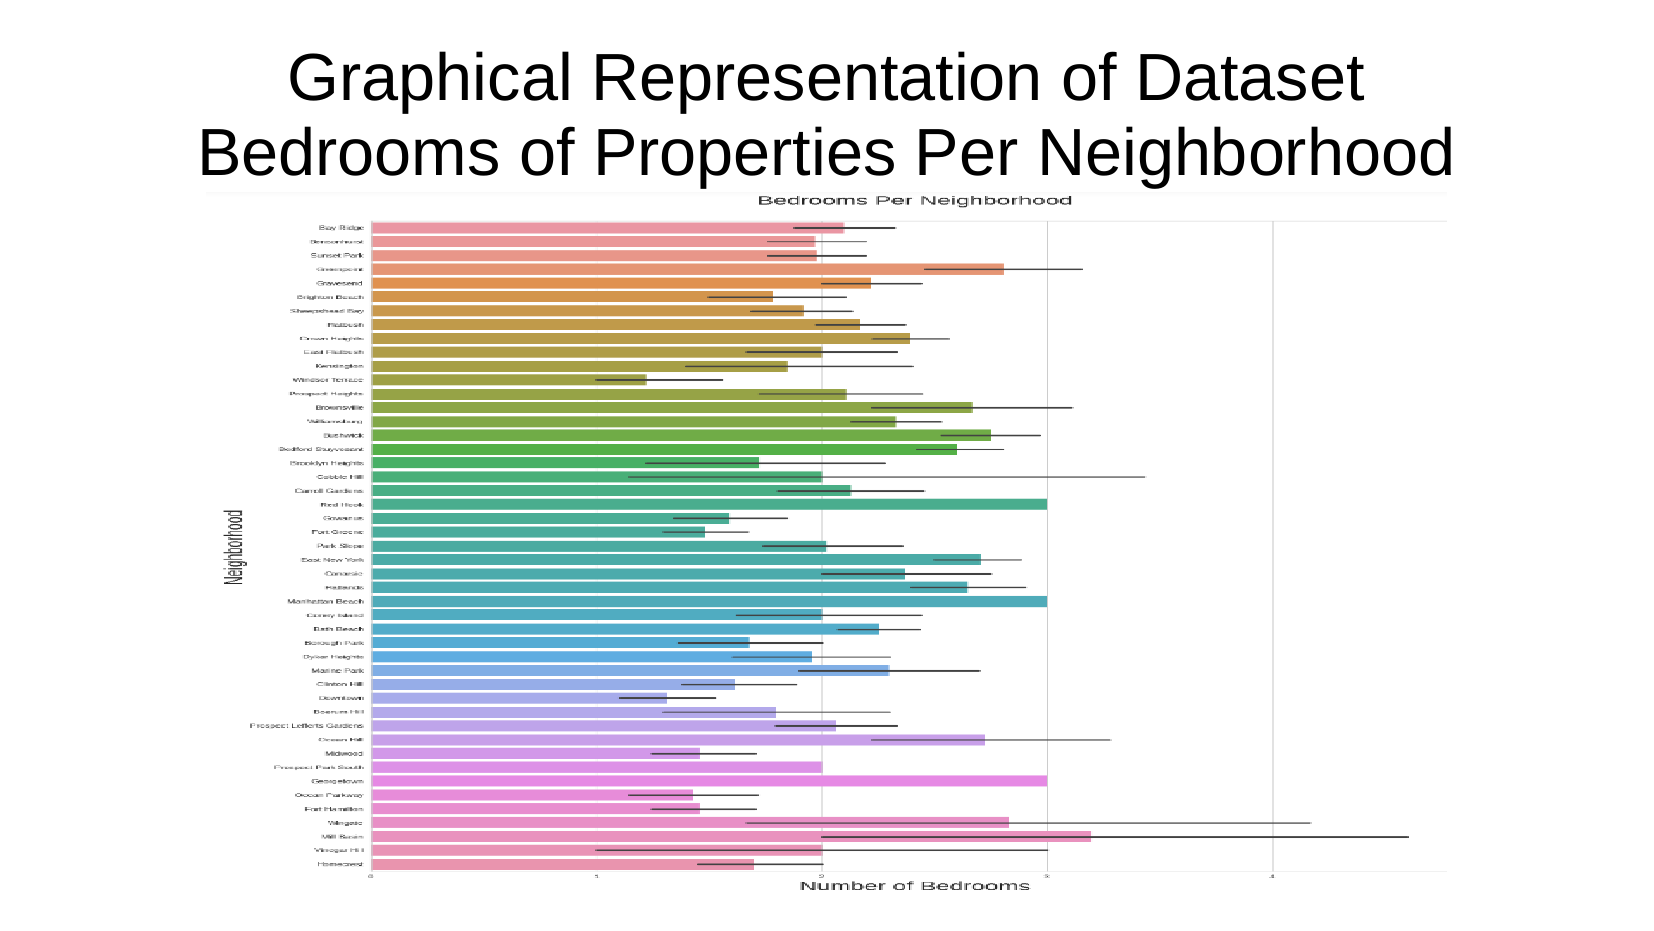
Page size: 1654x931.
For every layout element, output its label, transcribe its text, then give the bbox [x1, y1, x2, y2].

title Graphical Representation of Dataset Bedrooms of Properties Per Neighborhood [82, 37, 1571, 193]
picture [206, 192, 1447, 899]
